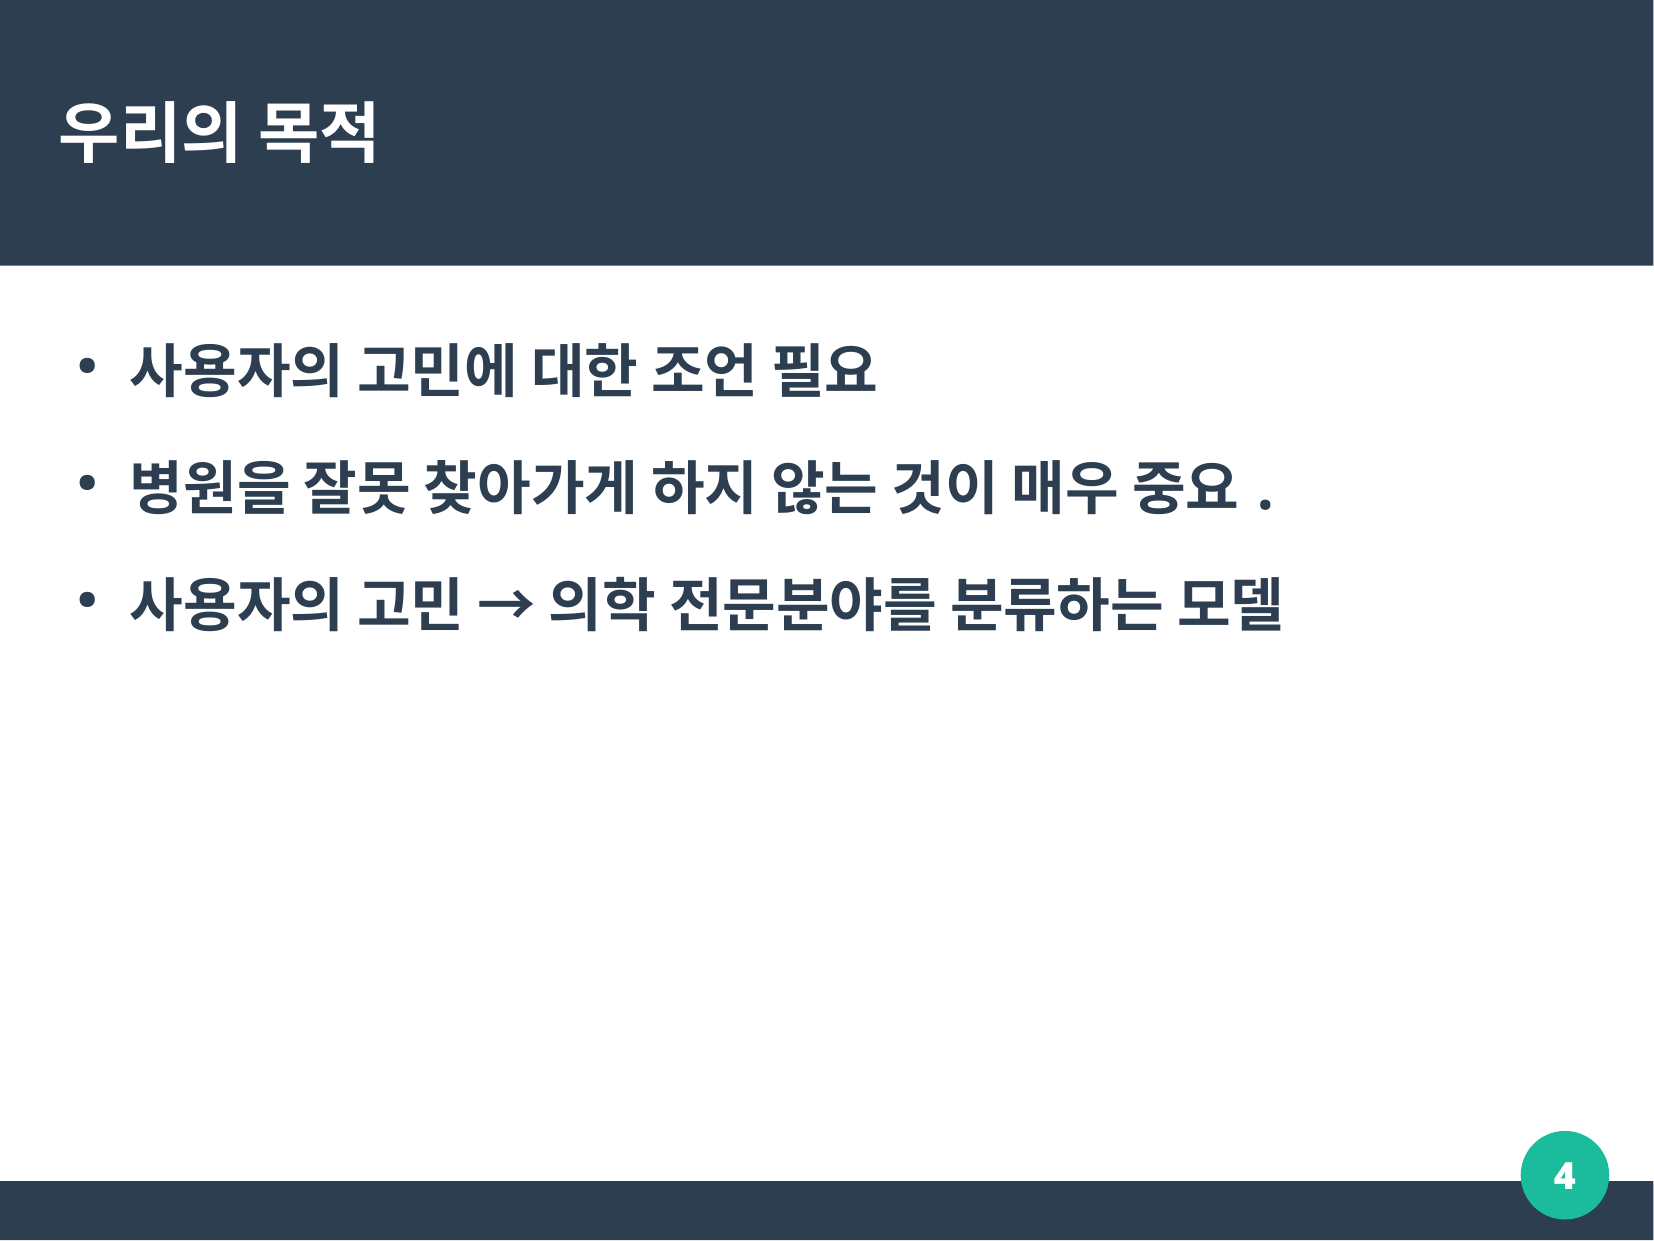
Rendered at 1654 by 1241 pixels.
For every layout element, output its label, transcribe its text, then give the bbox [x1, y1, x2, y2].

list 사용자의 고민에 대한 조언 필요 병원을 잘못 찾아가게 하지 않는 것이 매우 중요. 사용자의 고민 → 의학 전문분야를 분류하는 모델 [59, 324, 1595, 1152]
title 우리의 목적 [59, 49, 1595, 207]
